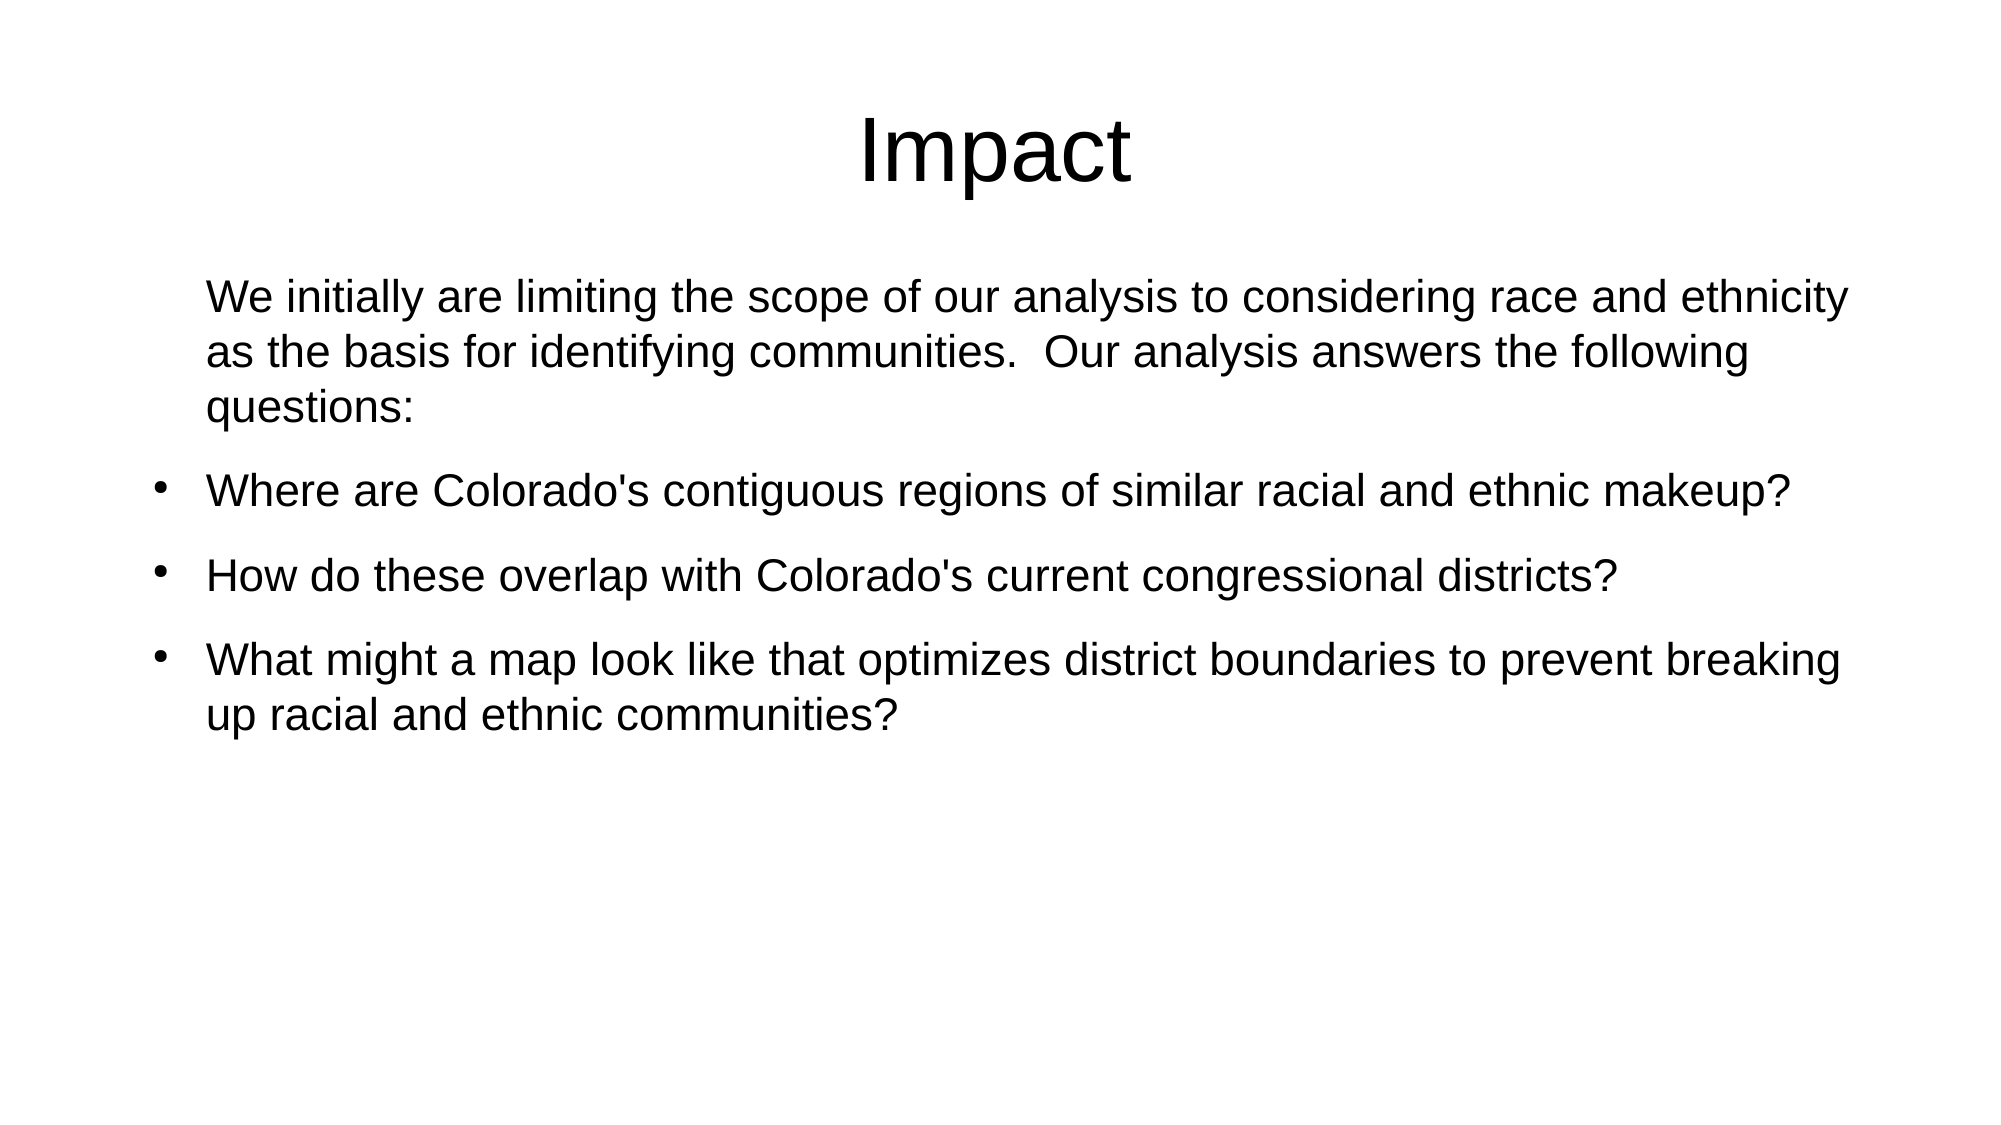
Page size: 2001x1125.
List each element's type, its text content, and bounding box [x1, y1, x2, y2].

title Impact [132, 60, 1858, 230]
list We initially are limiting the scope of our analysis to considering race and ethnicity as the basis for identifying communities. Our analysis answers the following questions: Where are Colorado's contiguous regions of similar racial and ethnic makeup? How do these overlap with Colorado's current congressional districts? What might a map look like that optimizes district boundaries to prevent breaking up racial and ethnic communities? [120, 258, 1916, 721]
